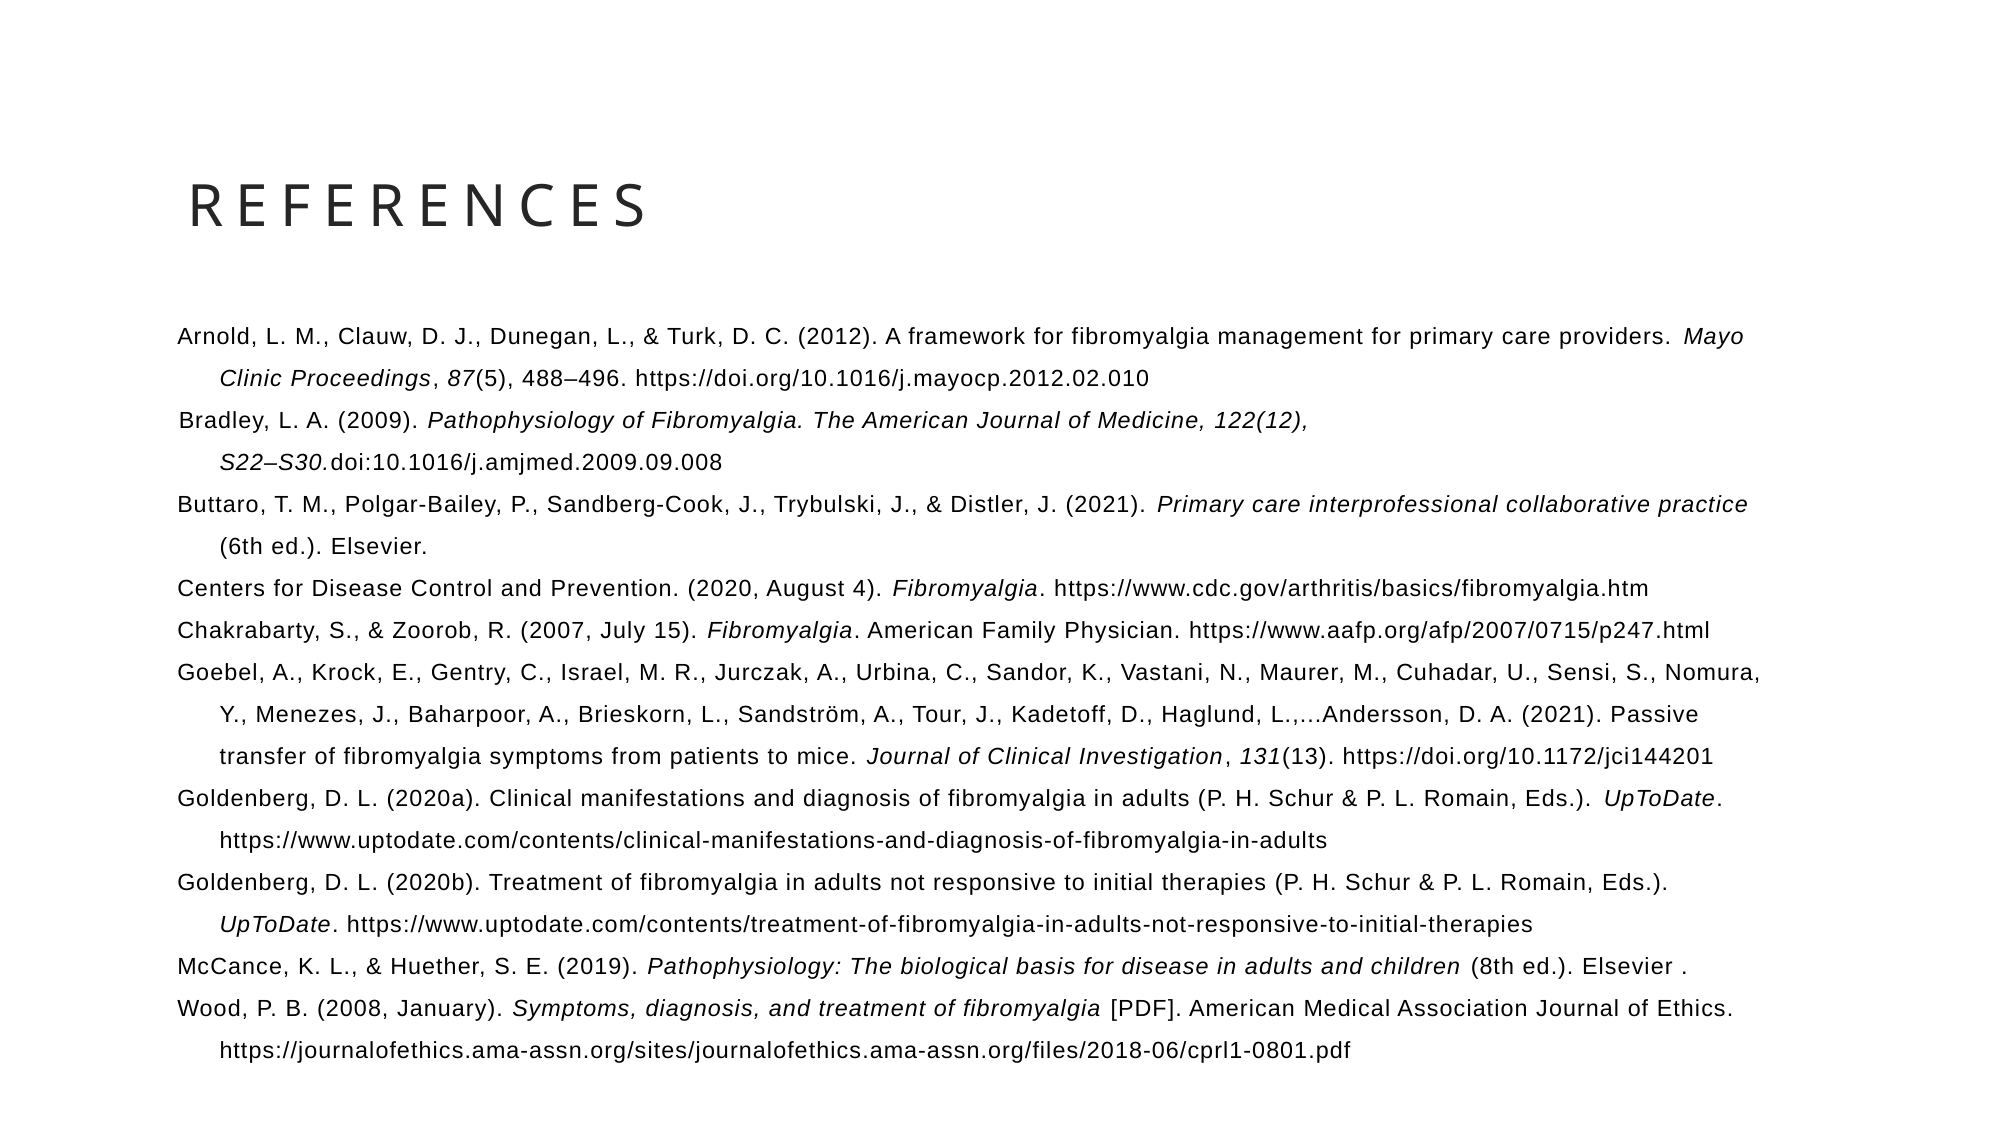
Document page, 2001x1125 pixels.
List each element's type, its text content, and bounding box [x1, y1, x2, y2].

title References [172, 99, 1782, 299]
list Arnold, L. M., Clauw, D. J., Dunegan, L., & Turk, D. C. (2012). A framework for fibromyalgia management for primary care providers. Mayo Clinic Proceedings, 87(5), 488–496. https://doi.org/10.1016/j.mayocp.2012.02.010 Bradley, L. A. (2009). Pathophysiology of Fibromyalgia. The American Journal of Medicine, 122(12), S22–S30.doi:10.1016/j.amjmed.2009.09.008 Buttaro, T. M., Polgar-Bailey, P., Sandberg-Cook, J., Trybulski, J., & Distler, J. (2021). Primary care interprofessional collaborative practice (6th ed.). Elsevier. Centers for Disease Control and Prevention. (2020, August 4). Fibromyalgia. https://www.cdc.gov/arthritis/basics/fibromyalgia.htm Chakrabarty, S., & Zoorob, R. (2007, July 15). Fibromyalgia. American Family Physician. https://www.aafp.org/afp/2007/0715/p247.html Goebel, A., Krock, E., Gentry, C., Israel, M. R., Jurczak, A., Urbina, C., Sandor, K., Vastani, N., Maurer, M., Cuhadar, U., Sensi, S., Nomura, Y., Menezes, J., Baharpoor, A., Brieskorn, L., Sandström, A., Tour, J., Kadetoff, D., Haglund, L.,...Andersson, D. A. (2021). Passive transfer of fibromyalgia symptoms from patients to mice. Journal of Clinical Investigation, 131(13). https://doi.org/10.1172/jci144201 Goldenberg, D. L. (2020a). Clinical manifestations and diagnosis of fibromyalgia in adults (P. H. Schur & P. L. Romain, Eds.). UpToDate. https://www.uptodate.com/contents/clinical-manifestations-and-diagnosis-of-fibromyalgia-in-adults Goldenberg, D. L. (2020b). Treatment of fibromyalgia in adults not responsive to initial therapies (P. H. Schur & P. L. Romain, Eds.). UpToDate. https://www.uptodate.com/contents/treatment-of-fibromyalgia-in-adults-not-responsive-to-initial-therapies McCance, K. L., & Huether, S. E. (2019). Pathophysiology: The biological basis for disease in adults and children (8th ed.). Elsevier . Wood, P. B. (2008, January). Symptoms, diagnosis, and treatment of fibromyalgia [PDF]. American Medical Association Journal of Ethics. https://journalofethics.ama-assn.org/sites/journalofethics.ama-assn.org/files/2018-06/cprl1-0801.pdf [120, 299, 1782, 1101]
